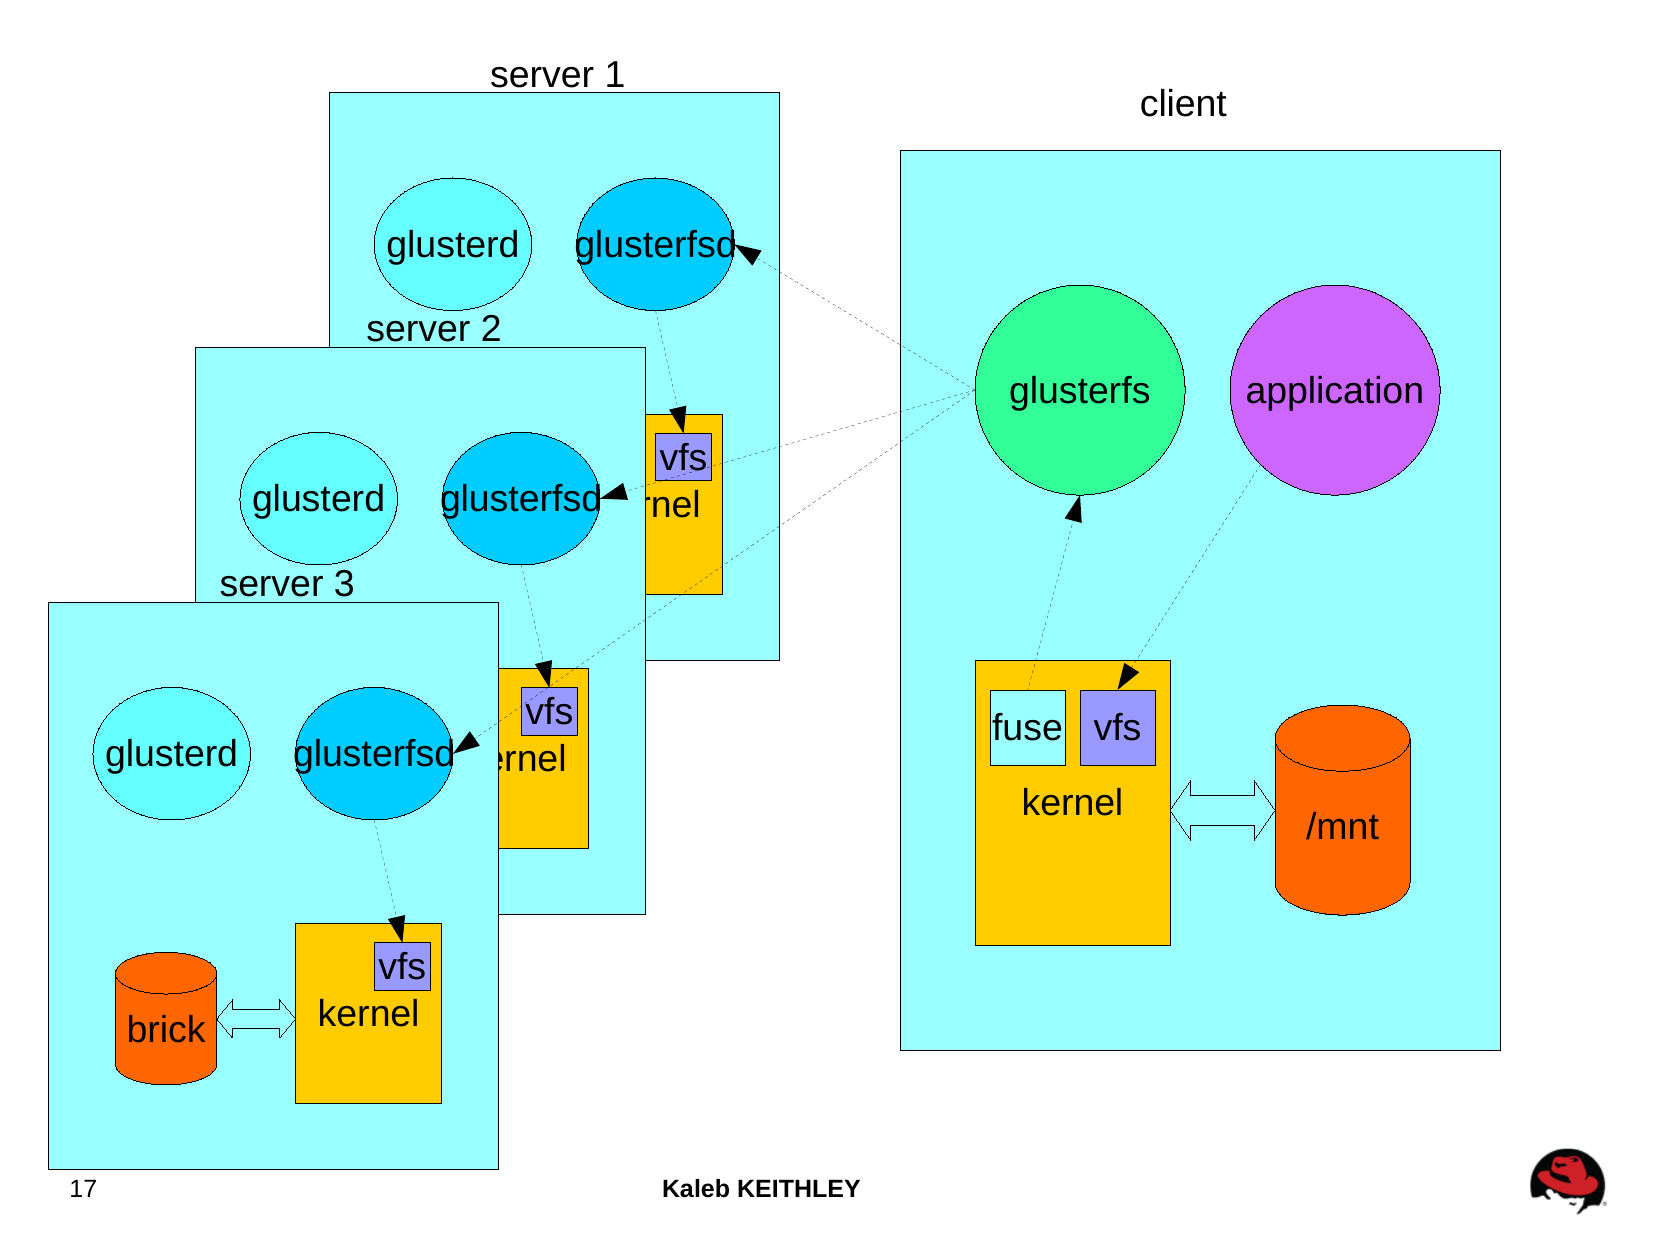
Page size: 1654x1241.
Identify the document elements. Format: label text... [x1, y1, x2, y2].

text_box [900, 150, 1501, 1051]
text_box /mnt [1275, 705, 1411, 916]
text_box glusterfsd [442, 432, 599, 565]
text_box fuse [990, 690, 1066, 766]
text_box glusterfsd [576, 177, 733, 311]
text_box vfs [374, 942, 431, 991]
text_box vfs [1080, 690, 1156, 766]
text_box client [1125, 75, 1259, 132]
picture [1529, 1146, 1613, 1224]
text_box glusterfs [975, 285, 1186, 496]
text_box application [1230, 285, 1441, 496]
text_box glusterfsd [295, 687, 452, 820]
text_box vfs [521, 687, 578, 736]
text_box server 3 [194, 555, 409, 612]
text_box kernel [646, 414, 723, 595]
text_box [48, 92, 780, 1170]
text_box glusterd [239, 432, 398, 555]
text_box vfs [655, 433, 712, 481]
text_box glusterd [374, 177, 532, 300]
text_box kernel [295, 923, 442, 1104]
text_box brick [115, 952, 217, 1085]
text_box server 2 [341, 300, 556, 357]
text_box kernel [499, 668, 589, 849]
text_box glusterd [92, 687, 251, 820]
text_box server 1 [475, 45, 646, 106]
text_box kernel [975, 660, 1171, 946]
